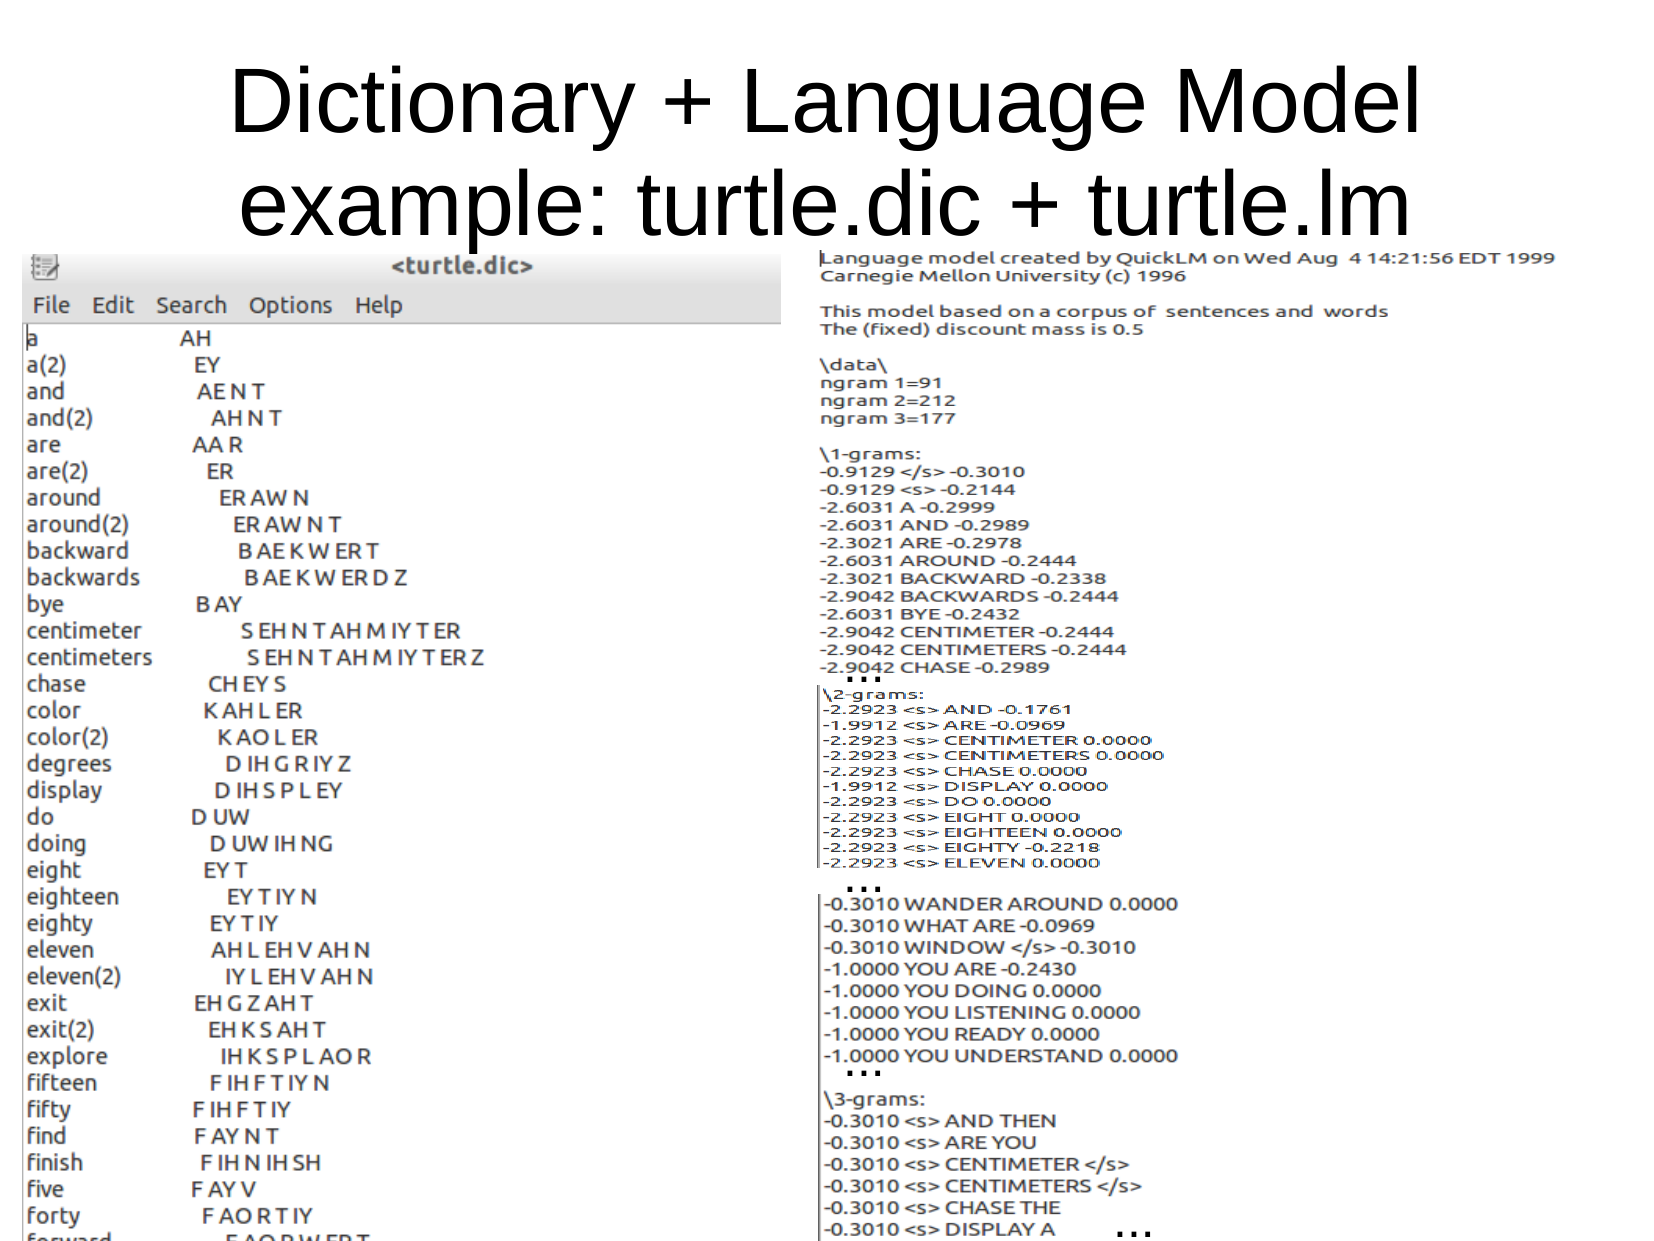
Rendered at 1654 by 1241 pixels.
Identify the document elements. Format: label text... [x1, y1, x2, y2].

text_box ... [828, 1023, 901, 1096]
title Dictionary + Language Model example: turtle.dic + turtle.lm [82, 46, 1571, 260]
text_box ... [828, 840, 901, 912]
text_box ... [828, 630, 901, 702]
picture [22, 254, 781, 1241]
text_box ... [1098, 1185, 1171, 1241]
picture [817, 250, 1571, 676]
picture [818, 894, 1366, 1241]
picture [817, 685, 1426, 868]
